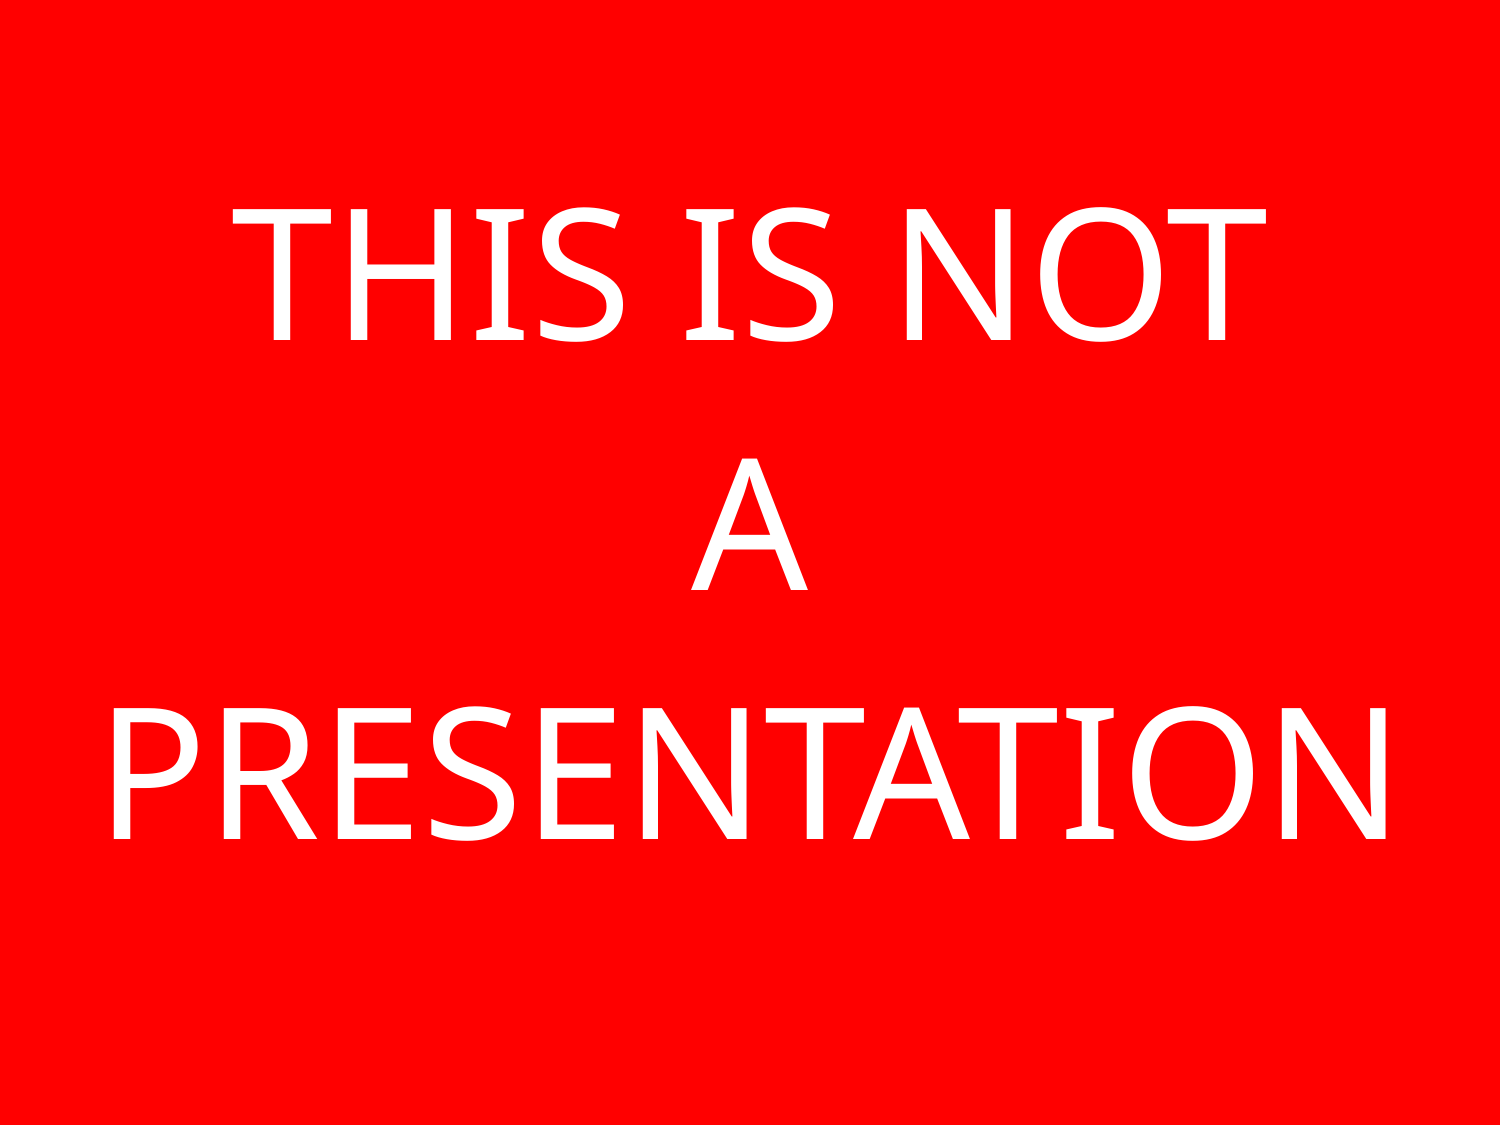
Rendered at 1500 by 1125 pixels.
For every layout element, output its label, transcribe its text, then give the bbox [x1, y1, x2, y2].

list THIS IS NOT A PRESENTATION [0, 149, 1500, 901]
